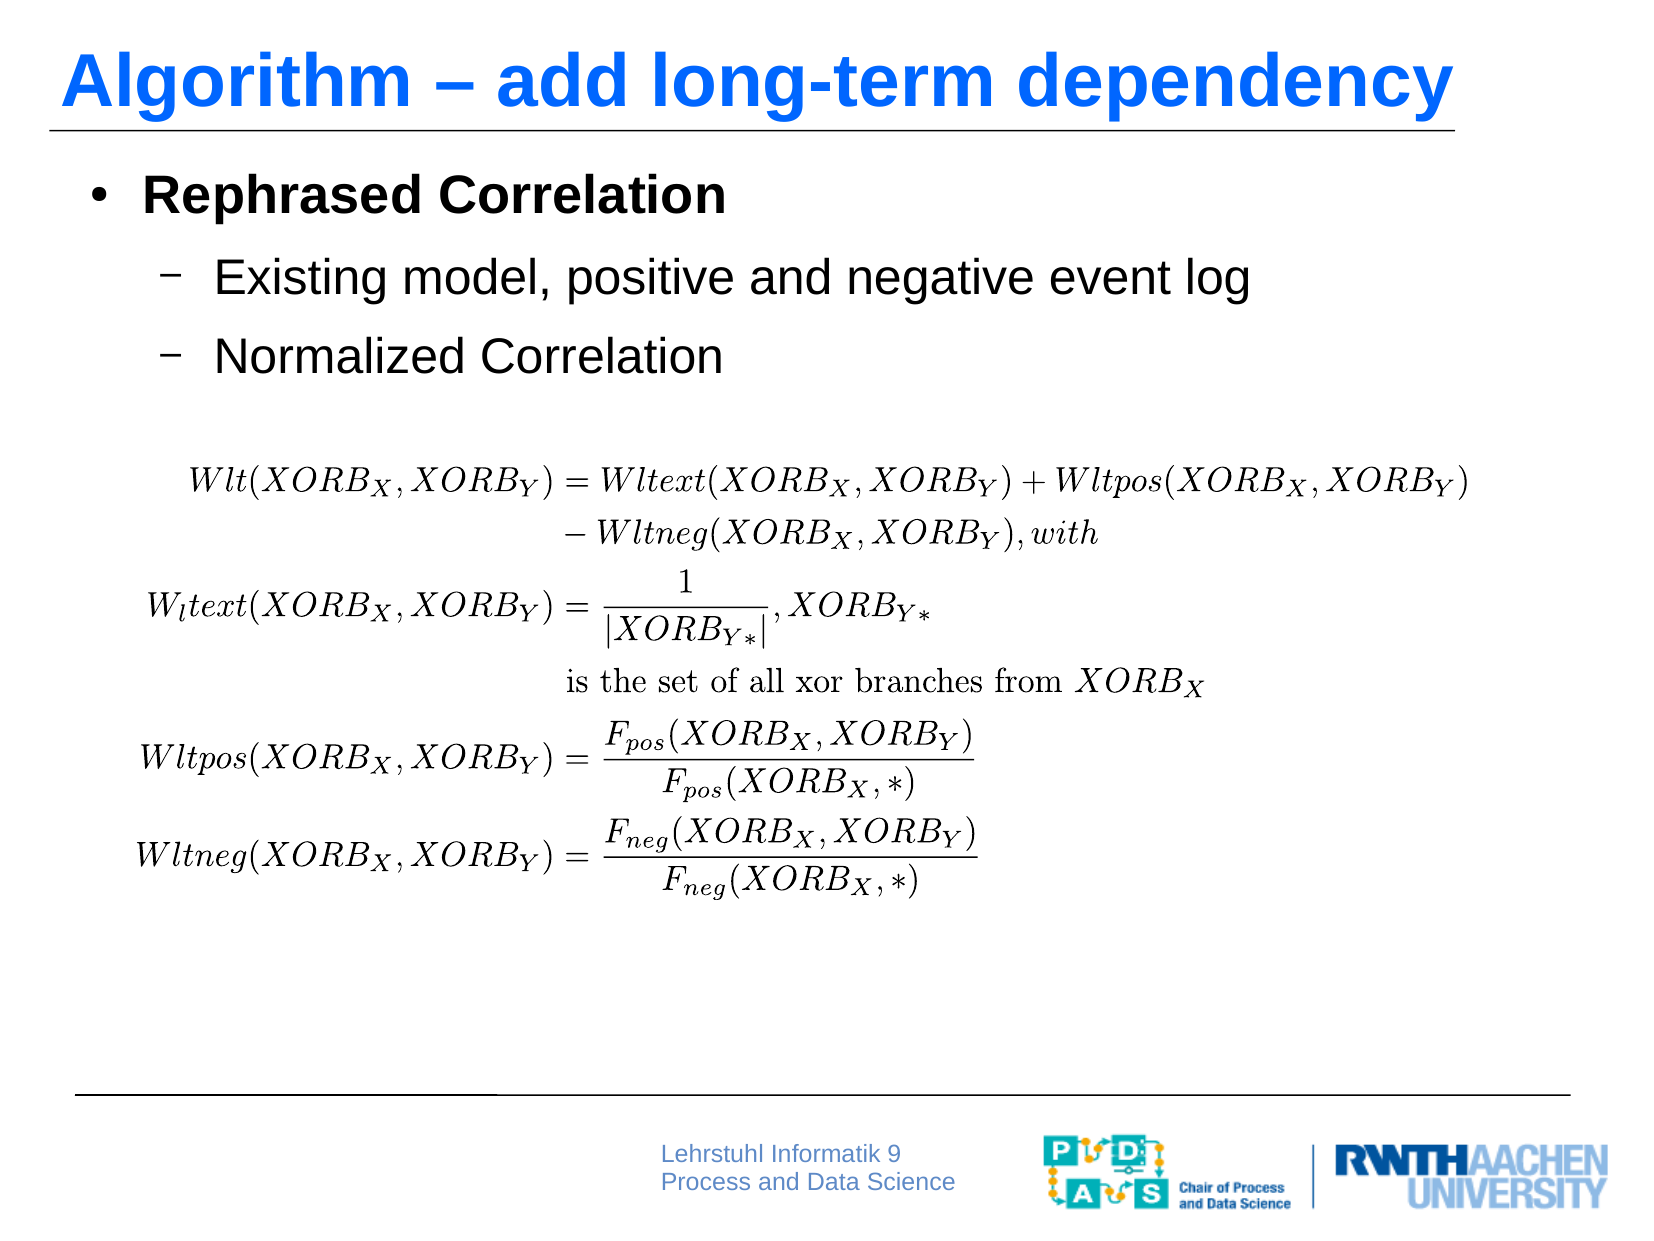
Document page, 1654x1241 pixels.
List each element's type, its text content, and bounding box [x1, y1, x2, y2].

text_box [135, 465, 1471, 901]
title Algorithm – add long-term dependency [60, 30, 1549, 131]
picture [1005, 1090, 1647, 1241]
list Rephrased Correlation Existing model, positive and negative event log Normalized Correlation [71, 165, 1561, 1021]
